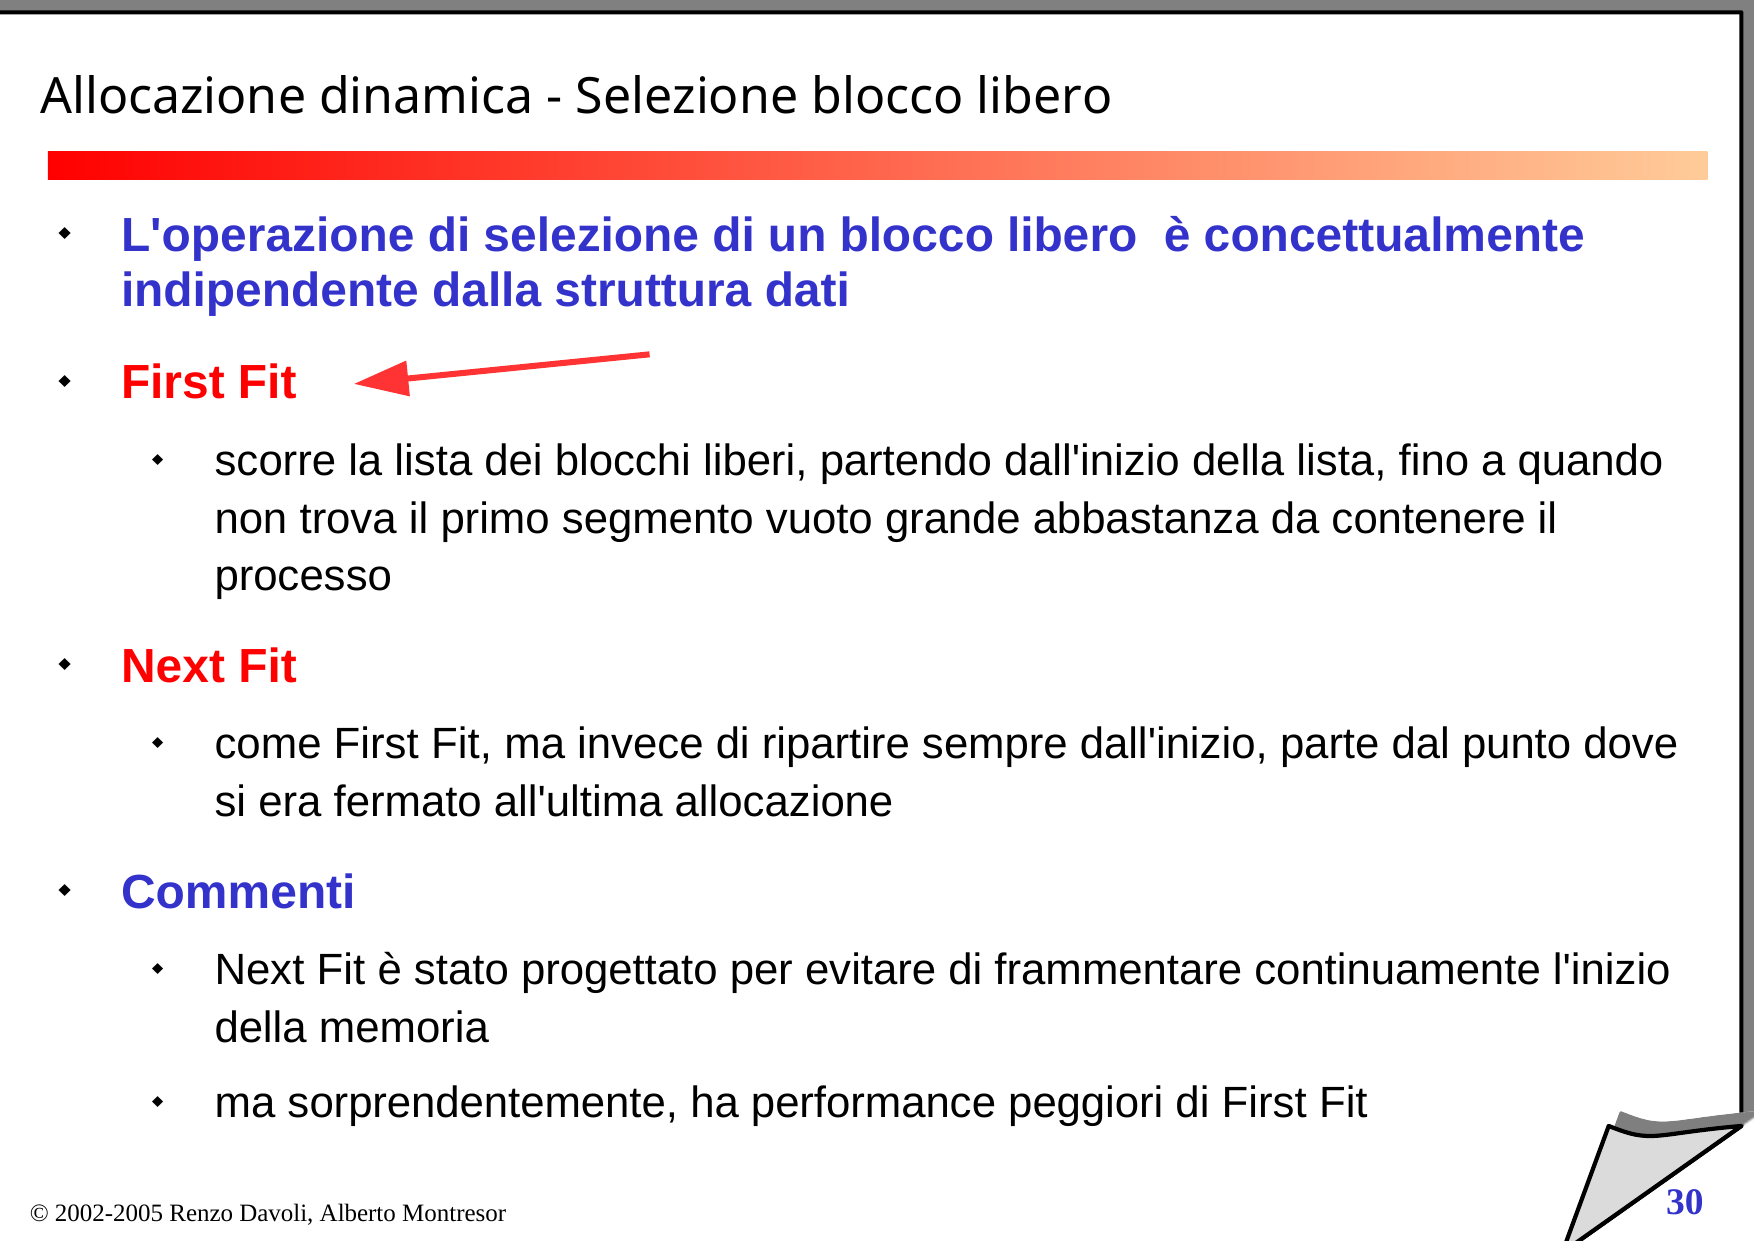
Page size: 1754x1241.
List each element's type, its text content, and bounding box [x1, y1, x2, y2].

list L'operazione di selezione di un blocco libero è concettualmente indipendente dalla struttura dati First Fit scorre la lista dei blocchi liberi, partendo dall'inizio della lista, fino a quando non trova il primo segmento vuoto grande abbastanza da contenere il processo Next Fit come First Fit, ma invece di ripartire sempre dall'inizio, parte dal punto dove si era fermato all'ultima allocazione Commenti Next Fit è stato progettato per evitare di frammentare continuamente l'inizio della memoria ma sorprendentemente, ha performance peggiori di First Fit [58, 206, 1696, 1157]
title Allocazione dinamica - Selezione blocco libero [40, 49, 1714, 144]
